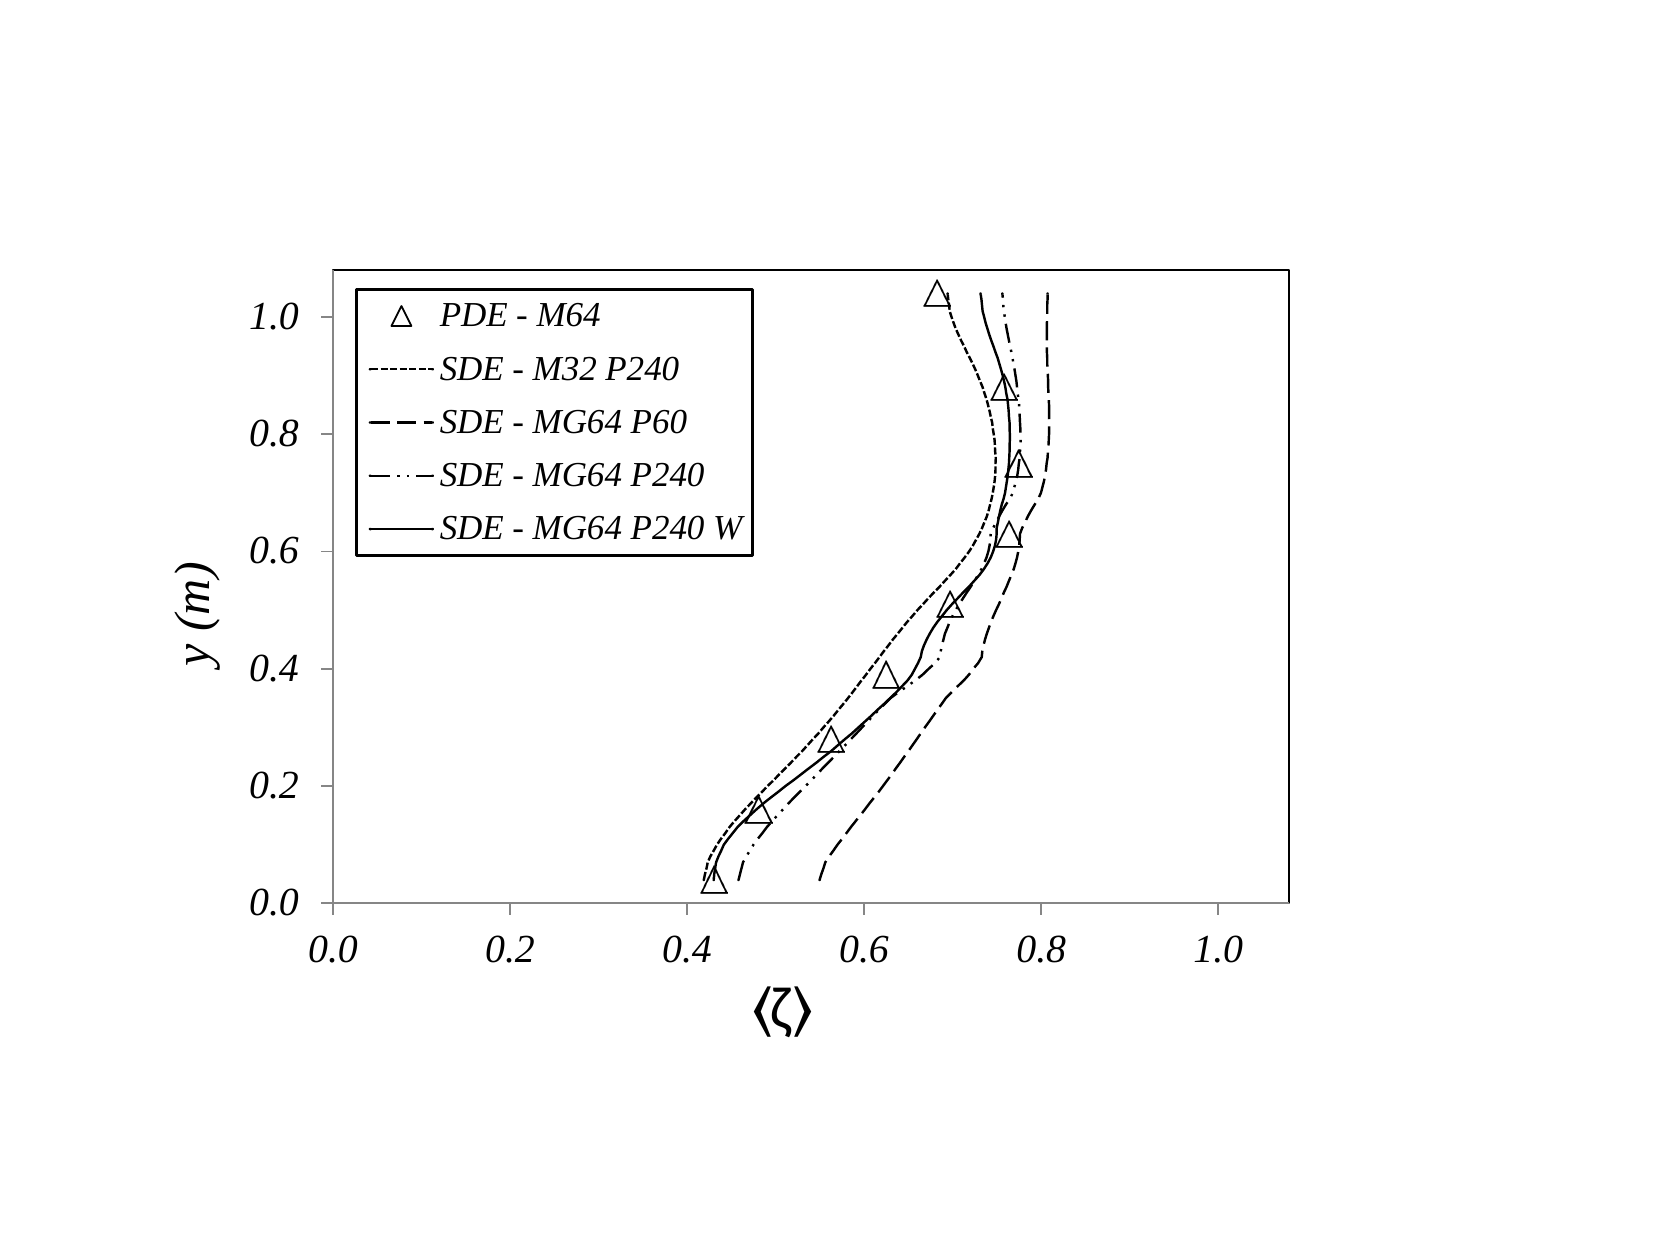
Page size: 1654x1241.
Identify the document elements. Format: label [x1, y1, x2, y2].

picture [116, 225, 1384, 1126]
